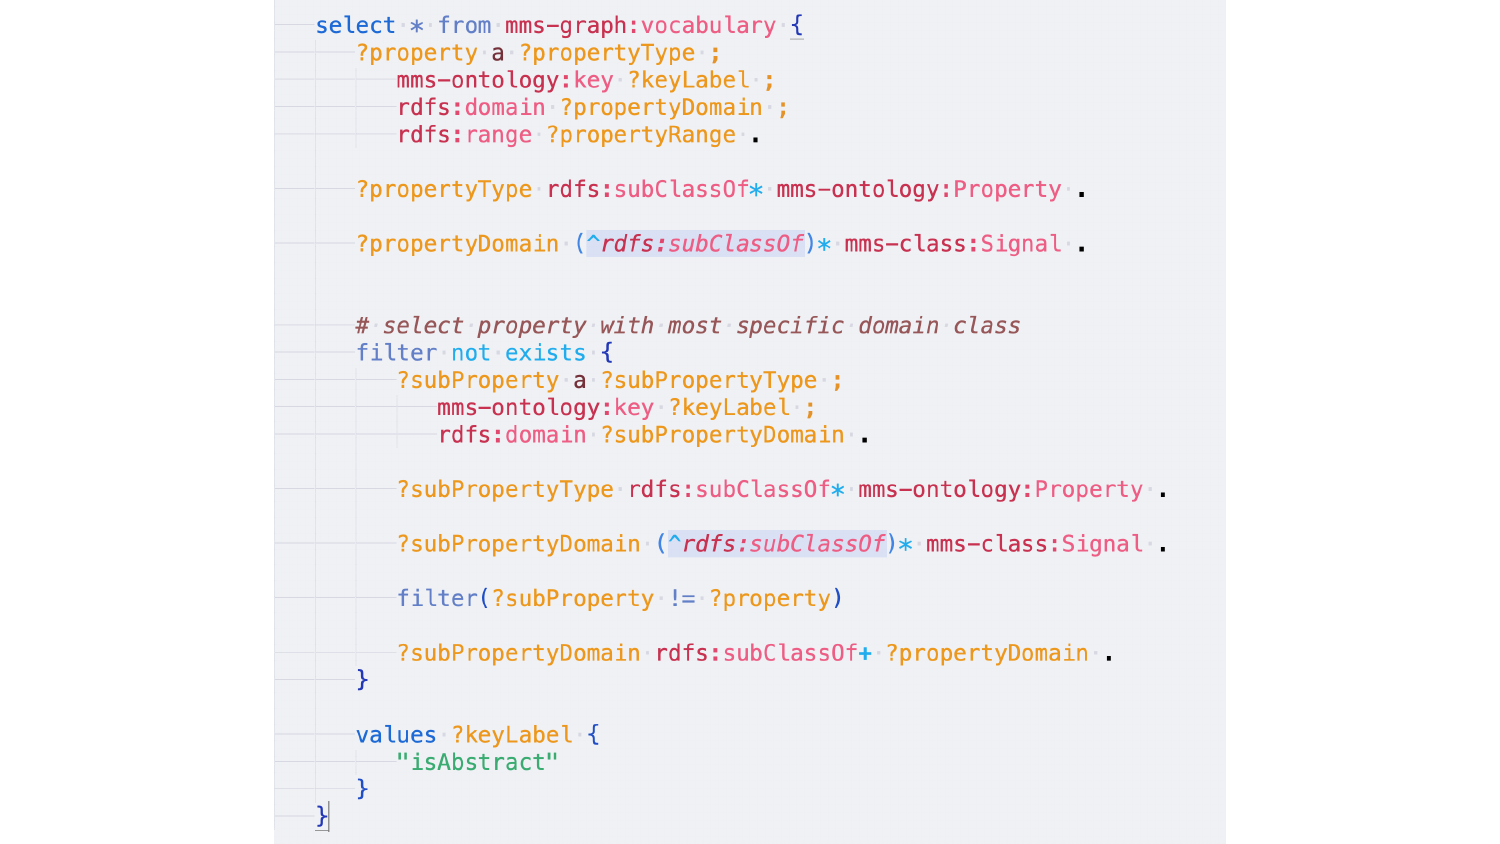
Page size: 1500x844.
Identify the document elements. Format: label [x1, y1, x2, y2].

picture [274, 0, 1226, 844]
